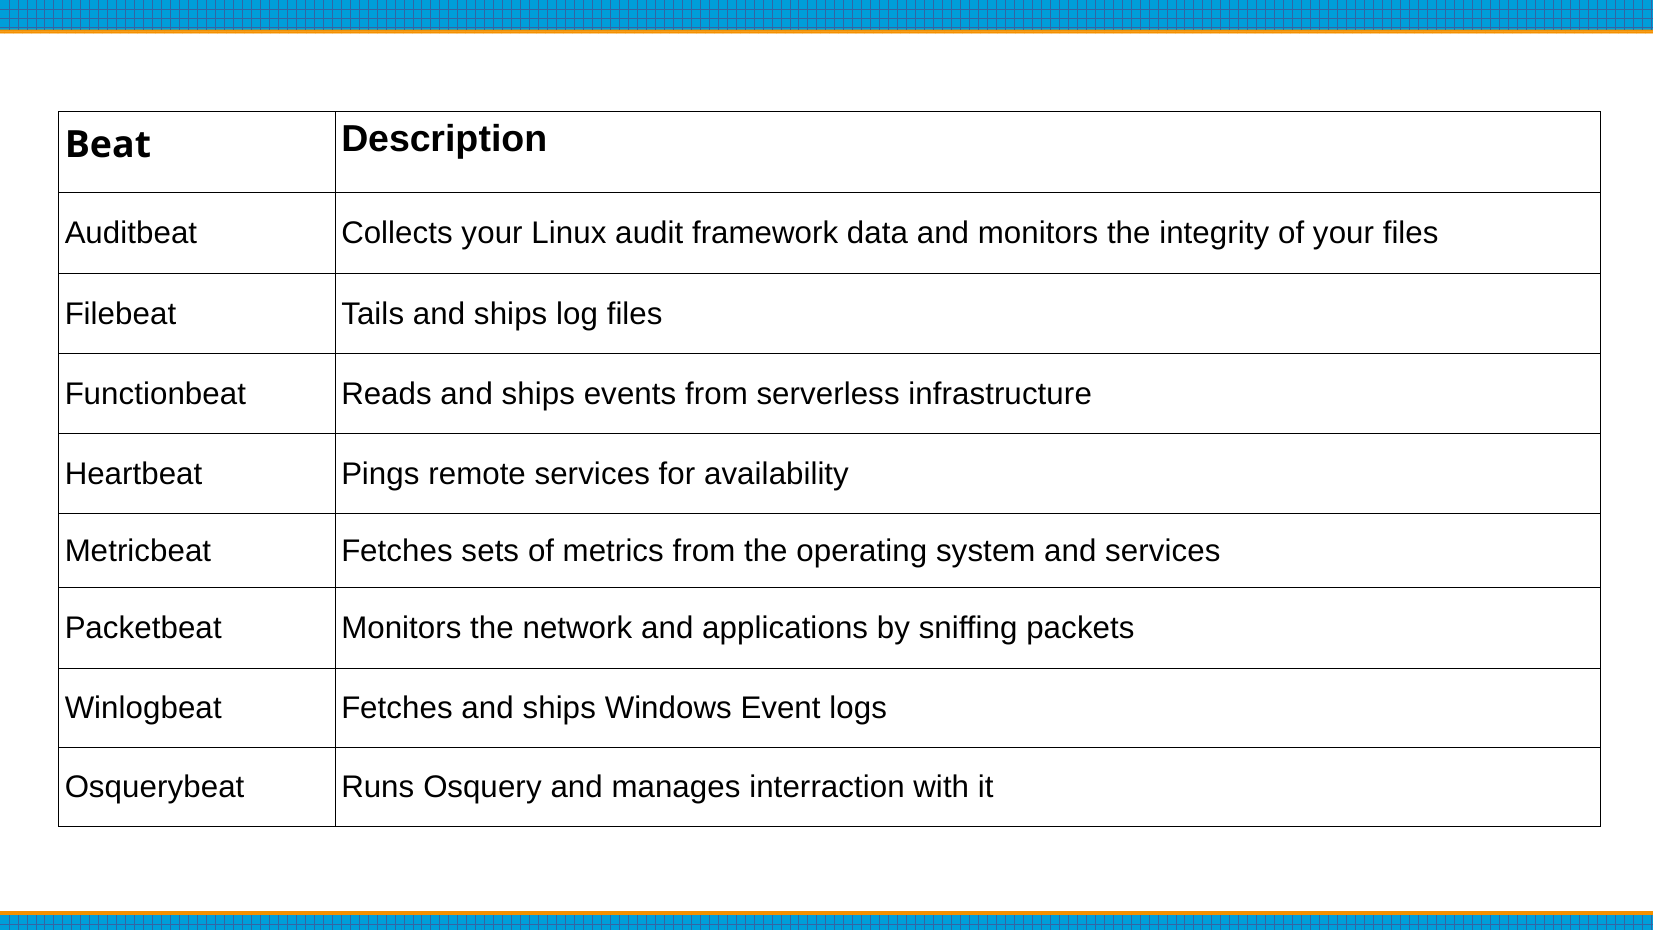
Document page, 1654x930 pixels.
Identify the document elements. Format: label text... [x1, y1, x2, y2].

table_cell Winlogbeat [59, 669, 335, 747]
table_cell Heartbeat [59, 434, 335, 513]
table_cell Auditbeat [59, 193, 335, 273]
table_cell Osquerybeat [59, 748, 335, 826]
table_cell Fetches sets of metrics from the operating system and services [336, 514, 1600, 587]
table_header Description [336, 112, 1600, 192]
table_cell Metricbeat [59, 514, 335, 587]
table_cell Collects your Linux audit framework data and monitors the integrity of your files [336, 193, 1600, 273]
table_cell Functionbeat [59, 354, 335, 433]
table_cell Reads and ships events from serverless infrastructure [336, 354, 1600, 433]
table_cell Fetches and ships Windows Event logs [336, 669, 1600, 747]
table_header Beat [59, 112, 335, 192]
table_cell Tails and ships log files [336, 274, 1600, 353]
table_cell Monitors the network and applications by sniffing packets [336, 588, 1600, 668]
table_cell Filebeat [59, 274, 335, 353]
table_cell Packetbeat [59, 588, 335, 668]
table_cell Runs Osquery and manages interraction with it [336, 748, 1600, 826]
table_cell Pings remote services for availability [336, 434, 1600, 513]
